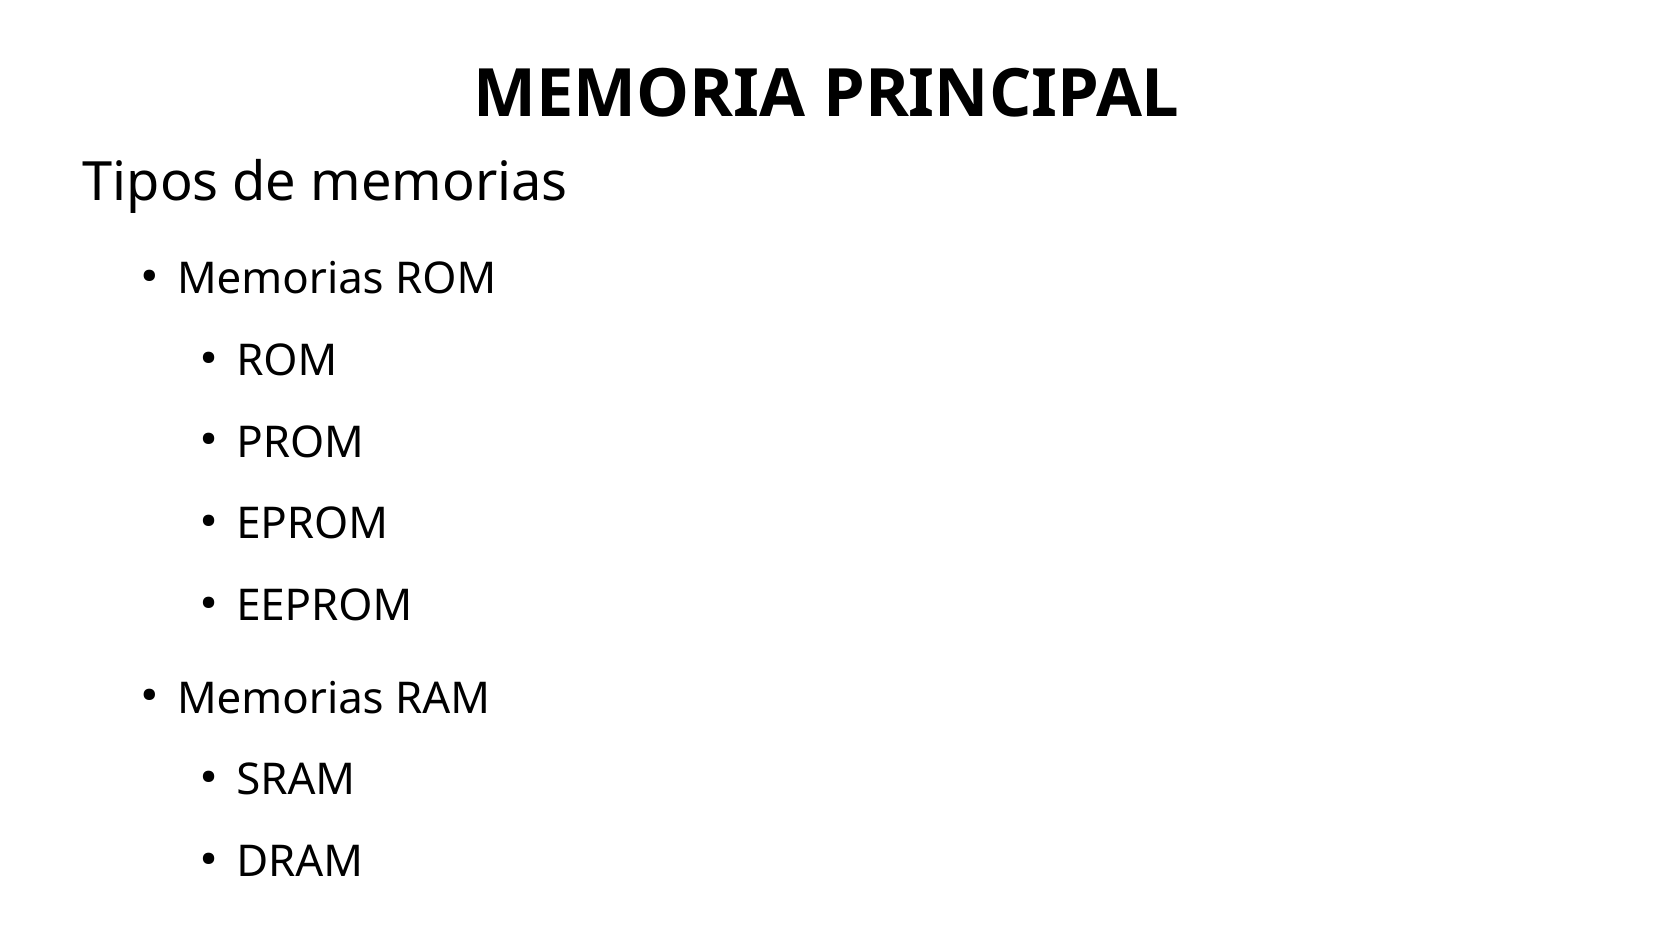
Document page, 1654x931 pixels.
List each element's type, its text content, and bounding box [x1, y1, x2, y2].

subtitle Tipos de memorias Memorias ROM ROM PROM EPROM EEPROM Memorias RAM SRAM DRAM [82, 147, 1571, 827]
title MEMORIA PRINCIPAL [82, 37, 1571, 147]
